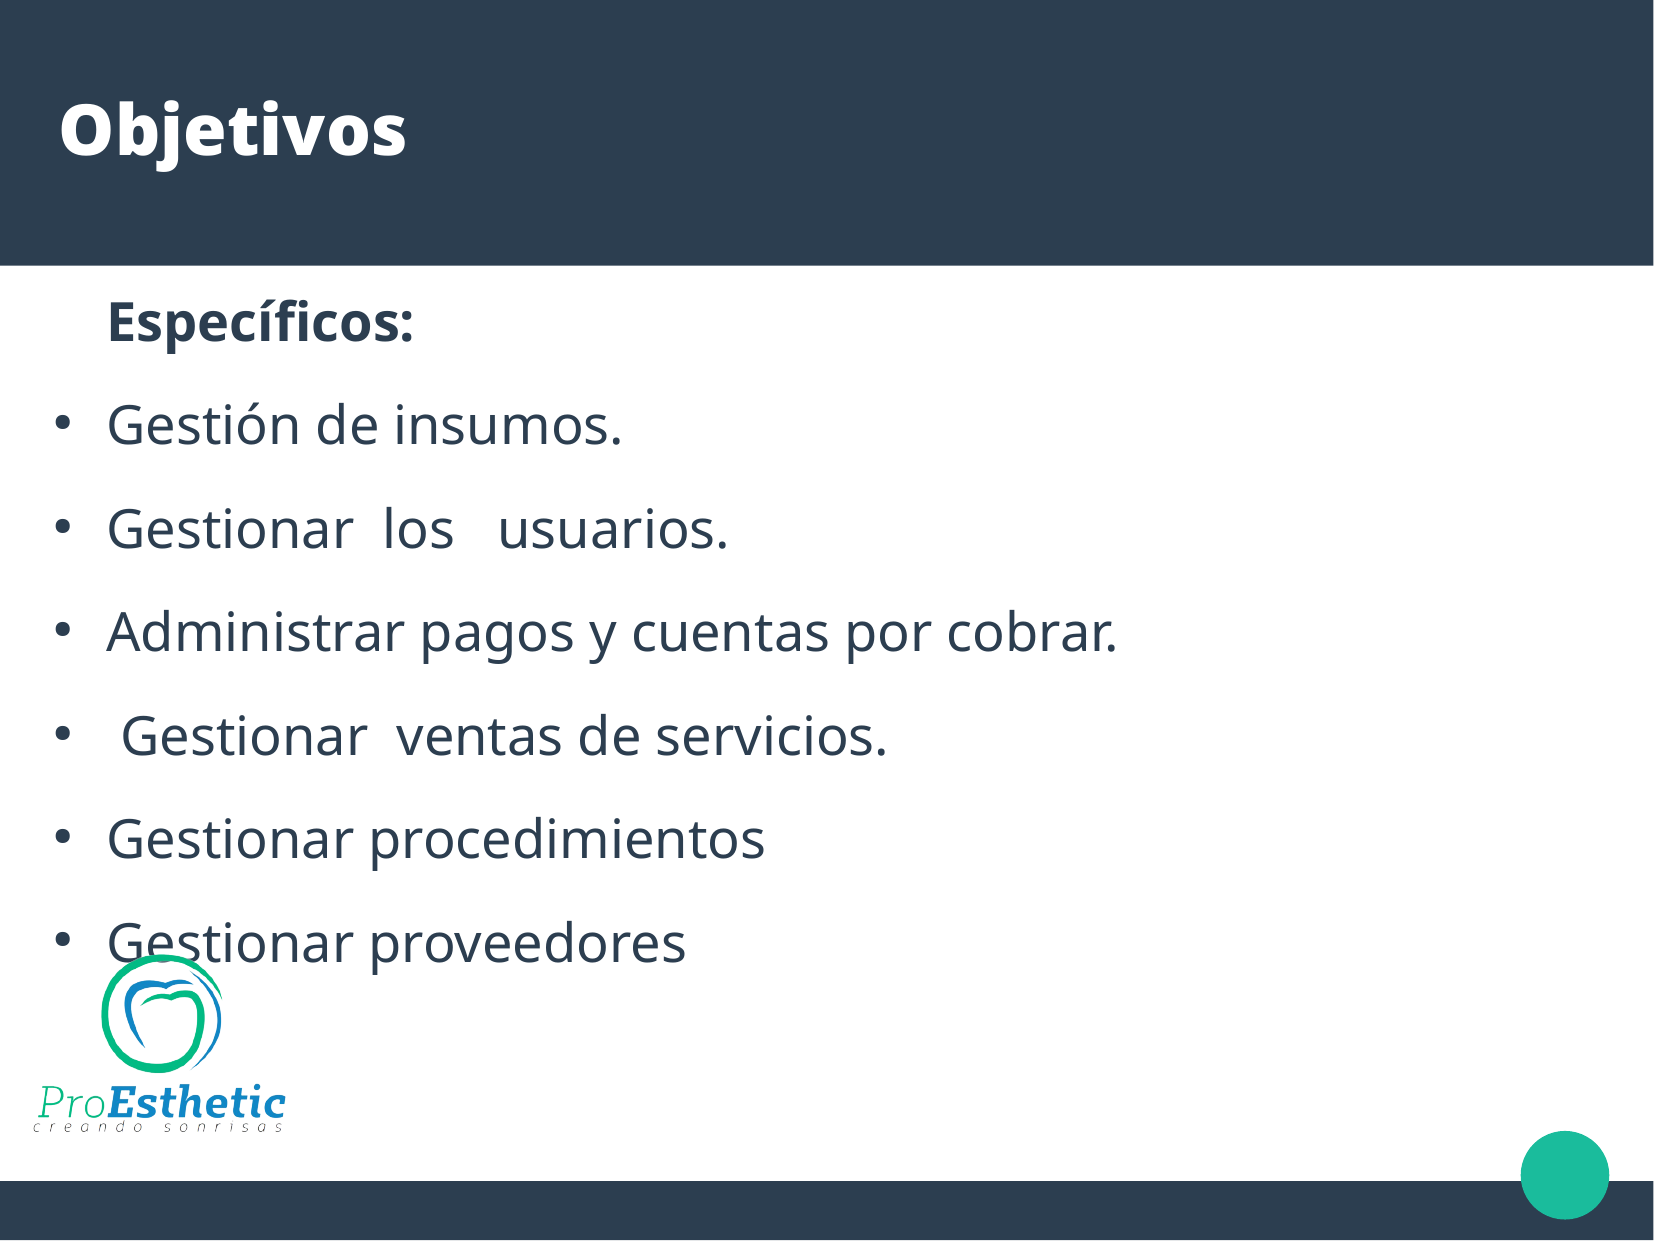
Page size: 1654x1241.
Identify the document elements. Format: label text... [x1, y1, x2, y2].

list Específicos: Gestión de insumos. Gestionar los usuarios. Administrar pagos y cuentas por cobrar. Gestionar ventas de servicios. Gestionar procedimientos Gestionar proveedores [35, 283, 1630, 981]
title Objetivos [59, 49, 1595, 207]
picture [0, 921, 333, 1184]
